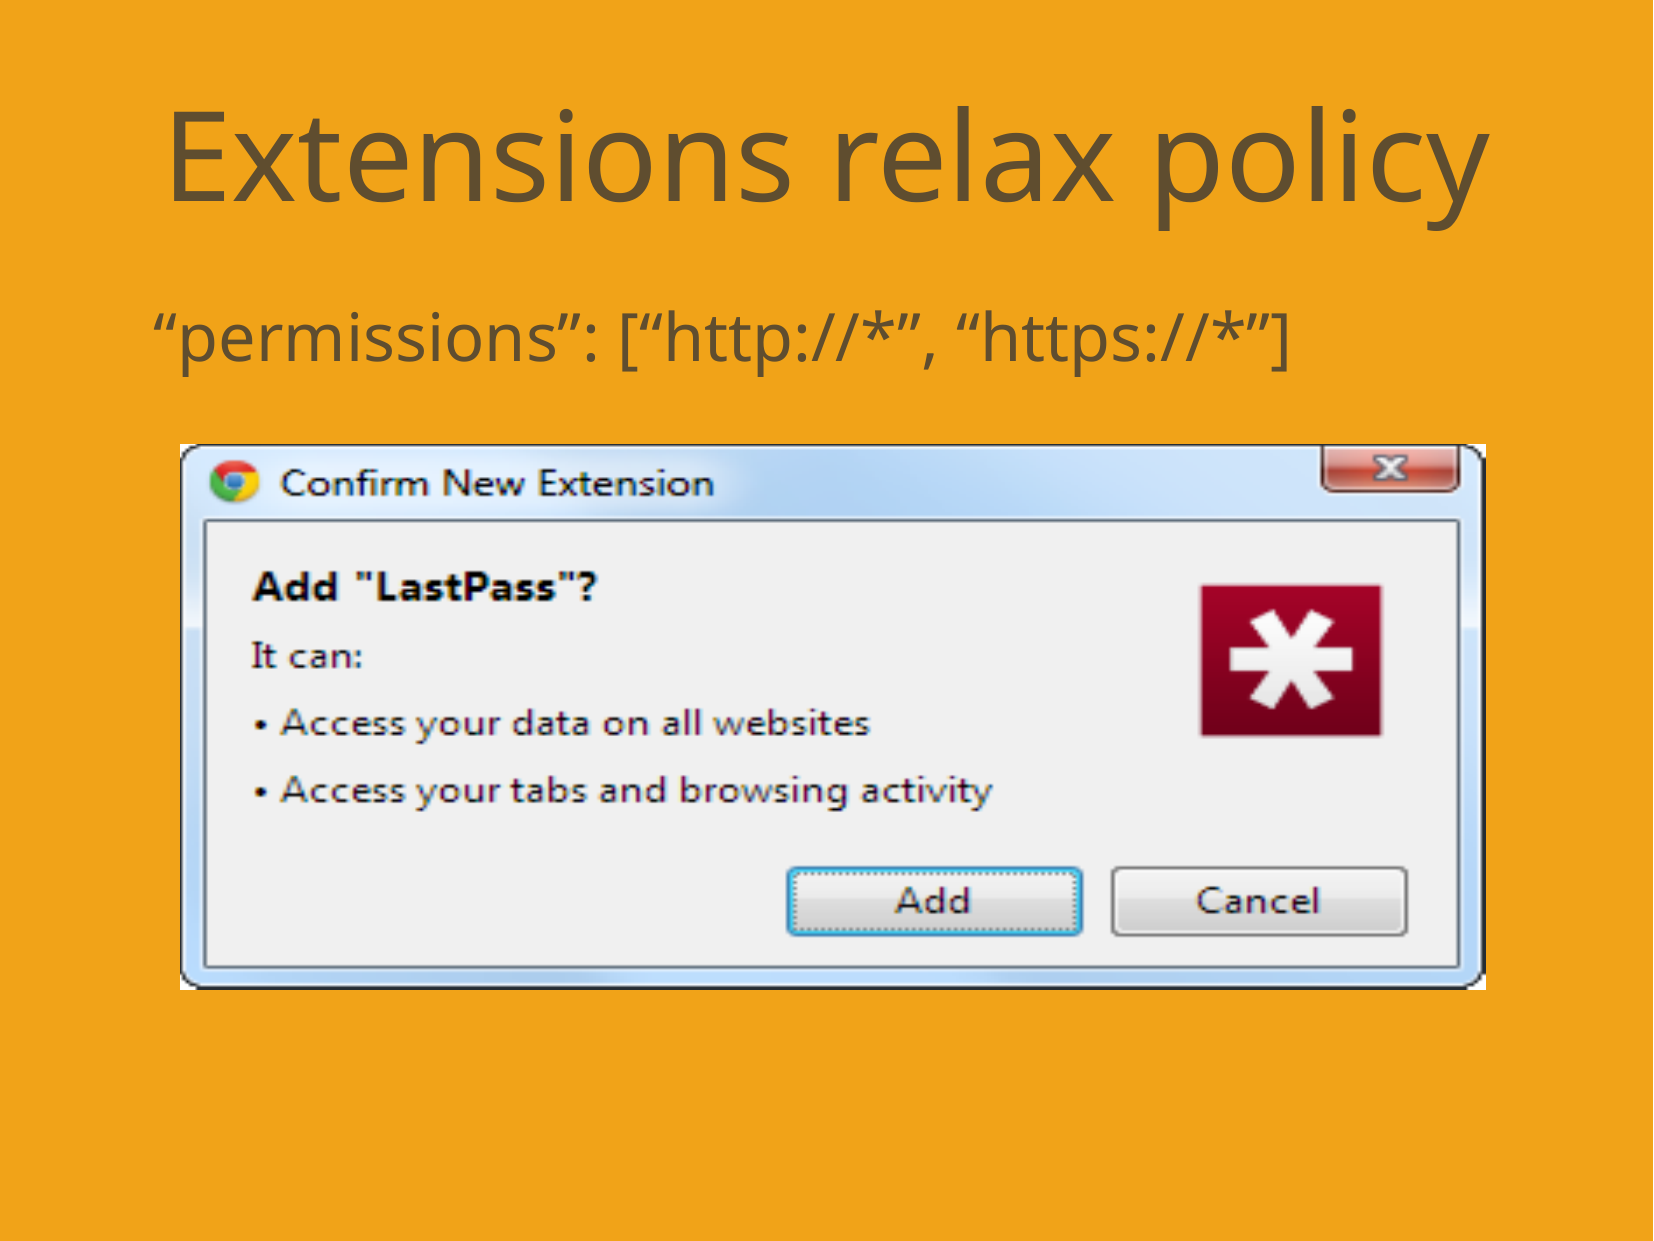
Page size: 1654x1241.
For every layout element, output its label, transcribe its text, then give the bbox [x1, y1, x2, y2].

picture [180, 444, 1486, 991]
title Extensions relax policy [82, 49, 1571, 257]
list “permissions”: [“http://*”, “https://*”] [82, 290, 1571, 1010]
